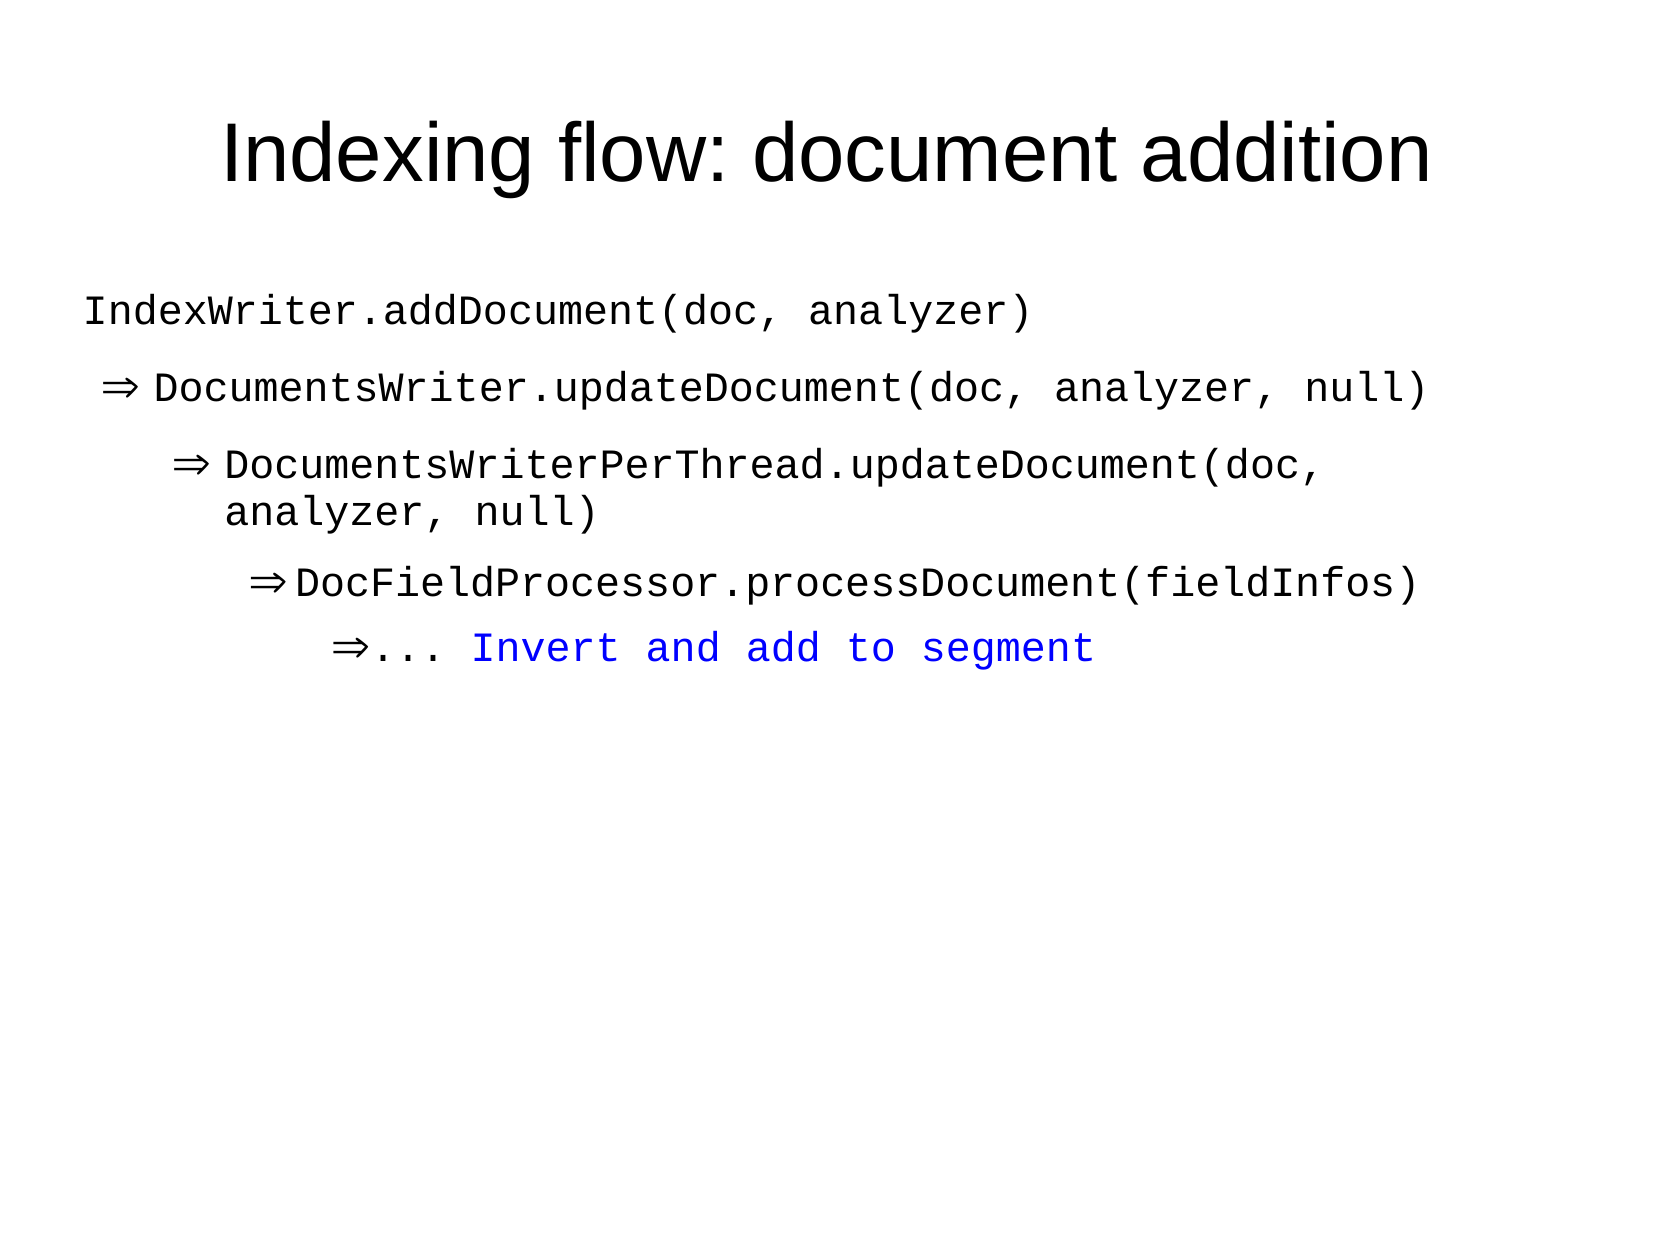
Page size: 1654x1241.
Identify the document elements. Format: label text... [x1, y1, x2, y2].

title Indexing flow: document addition [82, 49, 1571, 257]
list IndexWriter.addDocument(doc, analyzer) DocumentsWriter.updateDocument(doc, analyzer, null) DocumentsWriterPerThread.updateDocument(doc, analyzer, null) DocFieldProcessor.processDocument(fieldInfos) ... Invert and add to segment [82, 290, 1538, 1010]
